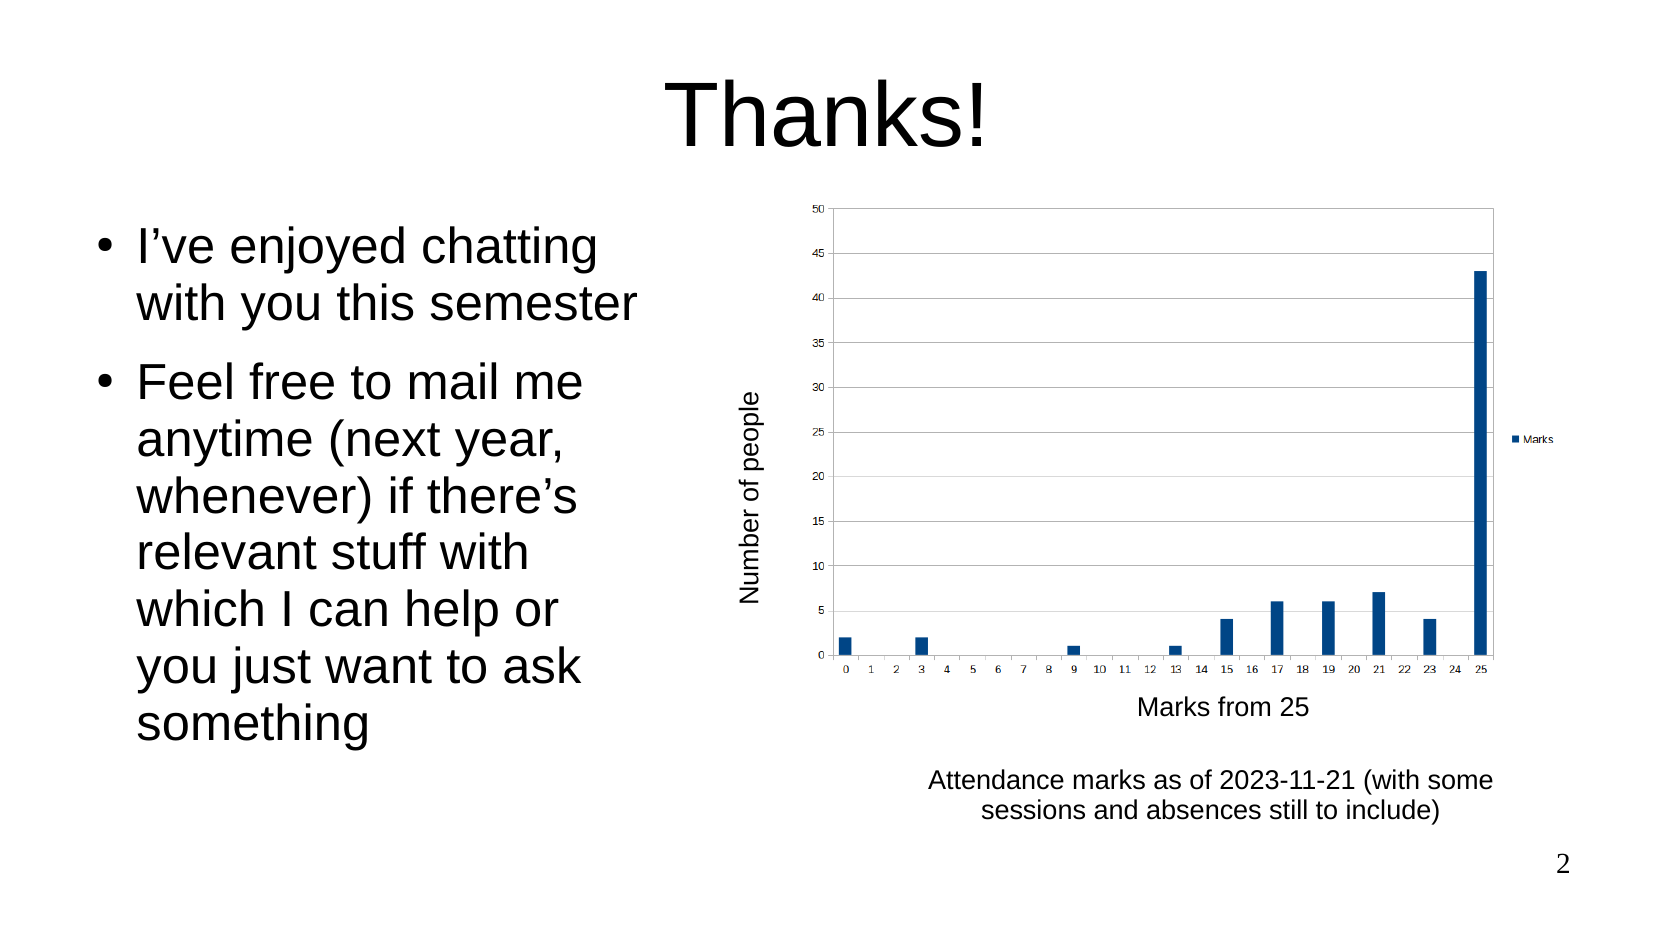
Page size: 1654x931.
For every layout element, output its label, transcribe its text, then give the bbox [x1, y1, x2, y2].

text_box Attendance marks as of 2023-11-21 (with some sessions and absences still to include) [885, 757, 1536, 857]
text_box Marks from 25 [1122, 686, 1418, 784]
text_box Number of people [726, 265, 772, 621]
title Thanks! [82, 37, 1571, 193]
list I’ve enjoyed chatting with you this semester Feel free to mail me anytime (next year, whenever) if there’s relevant stuff with which I can help or you just want to ask something [82, 217, 650, 758]
picture [797, 192, 1565, 686]
